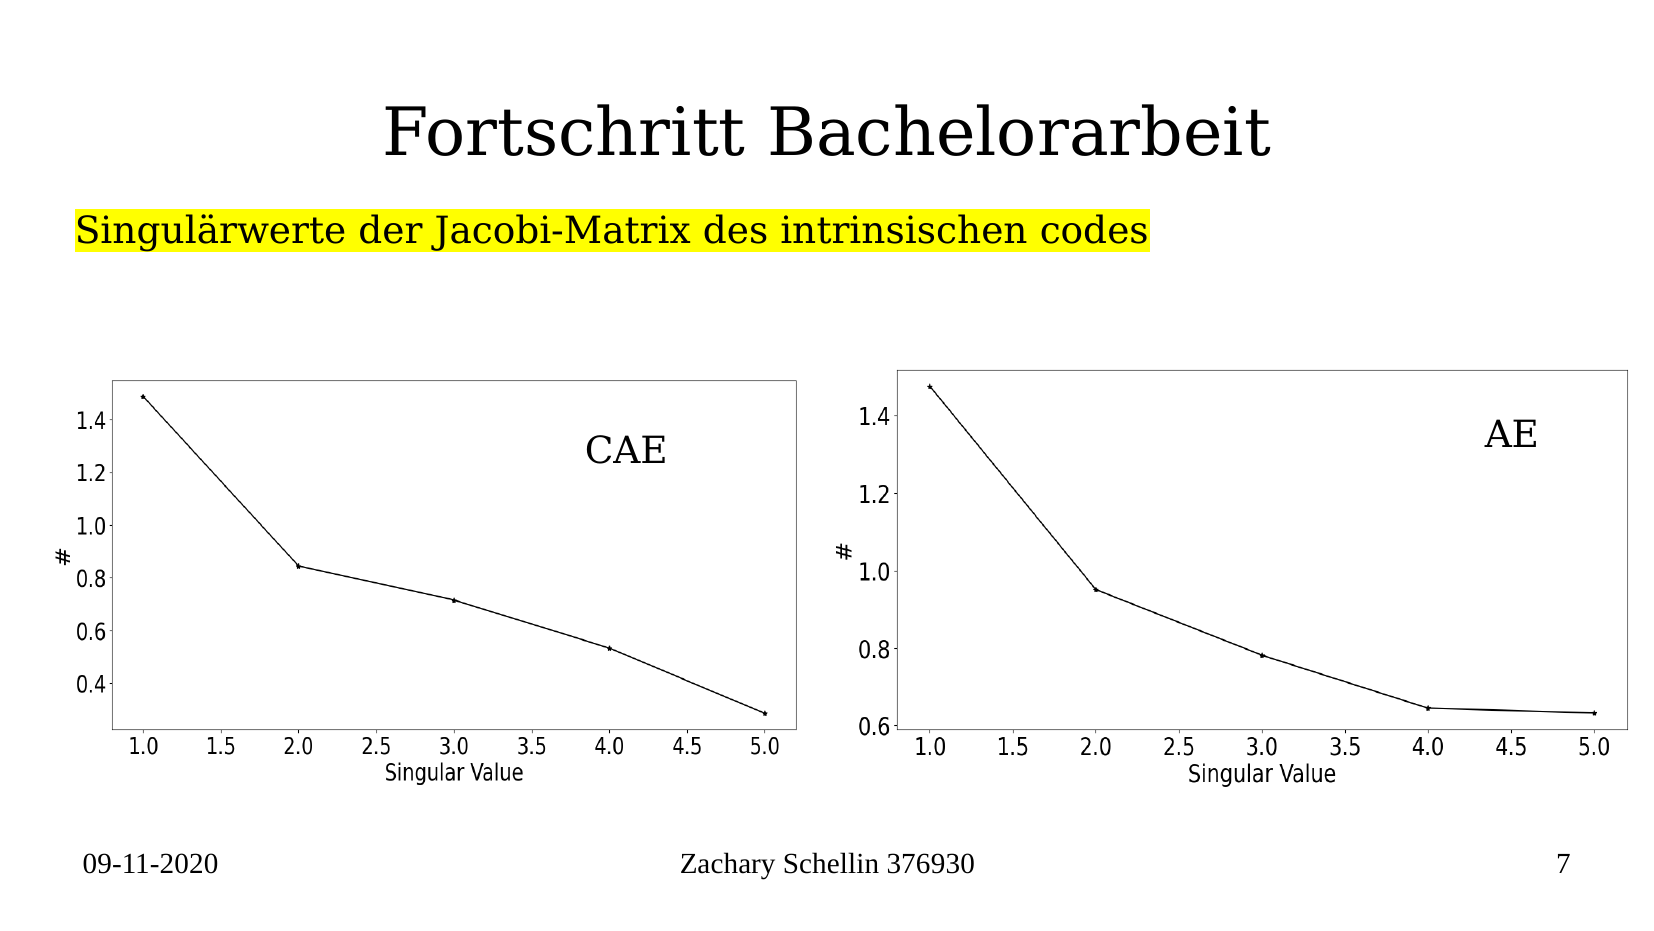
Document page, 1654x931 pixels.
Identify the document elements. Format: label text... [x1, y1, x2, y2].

text_box AE [1470, 405, 1576, 464]
title Fortschritt Bachelorarbeit [82, 55, 1572, 211]
text_box Singulärwerte der Jacobi-Matrix des intrinsischen codes [60, 201, 1396, 304]
picture [825, 359, 1636, 797]
text_box CAE [570, 421, 751, 481]
picture [45, 370, 804, 796]
